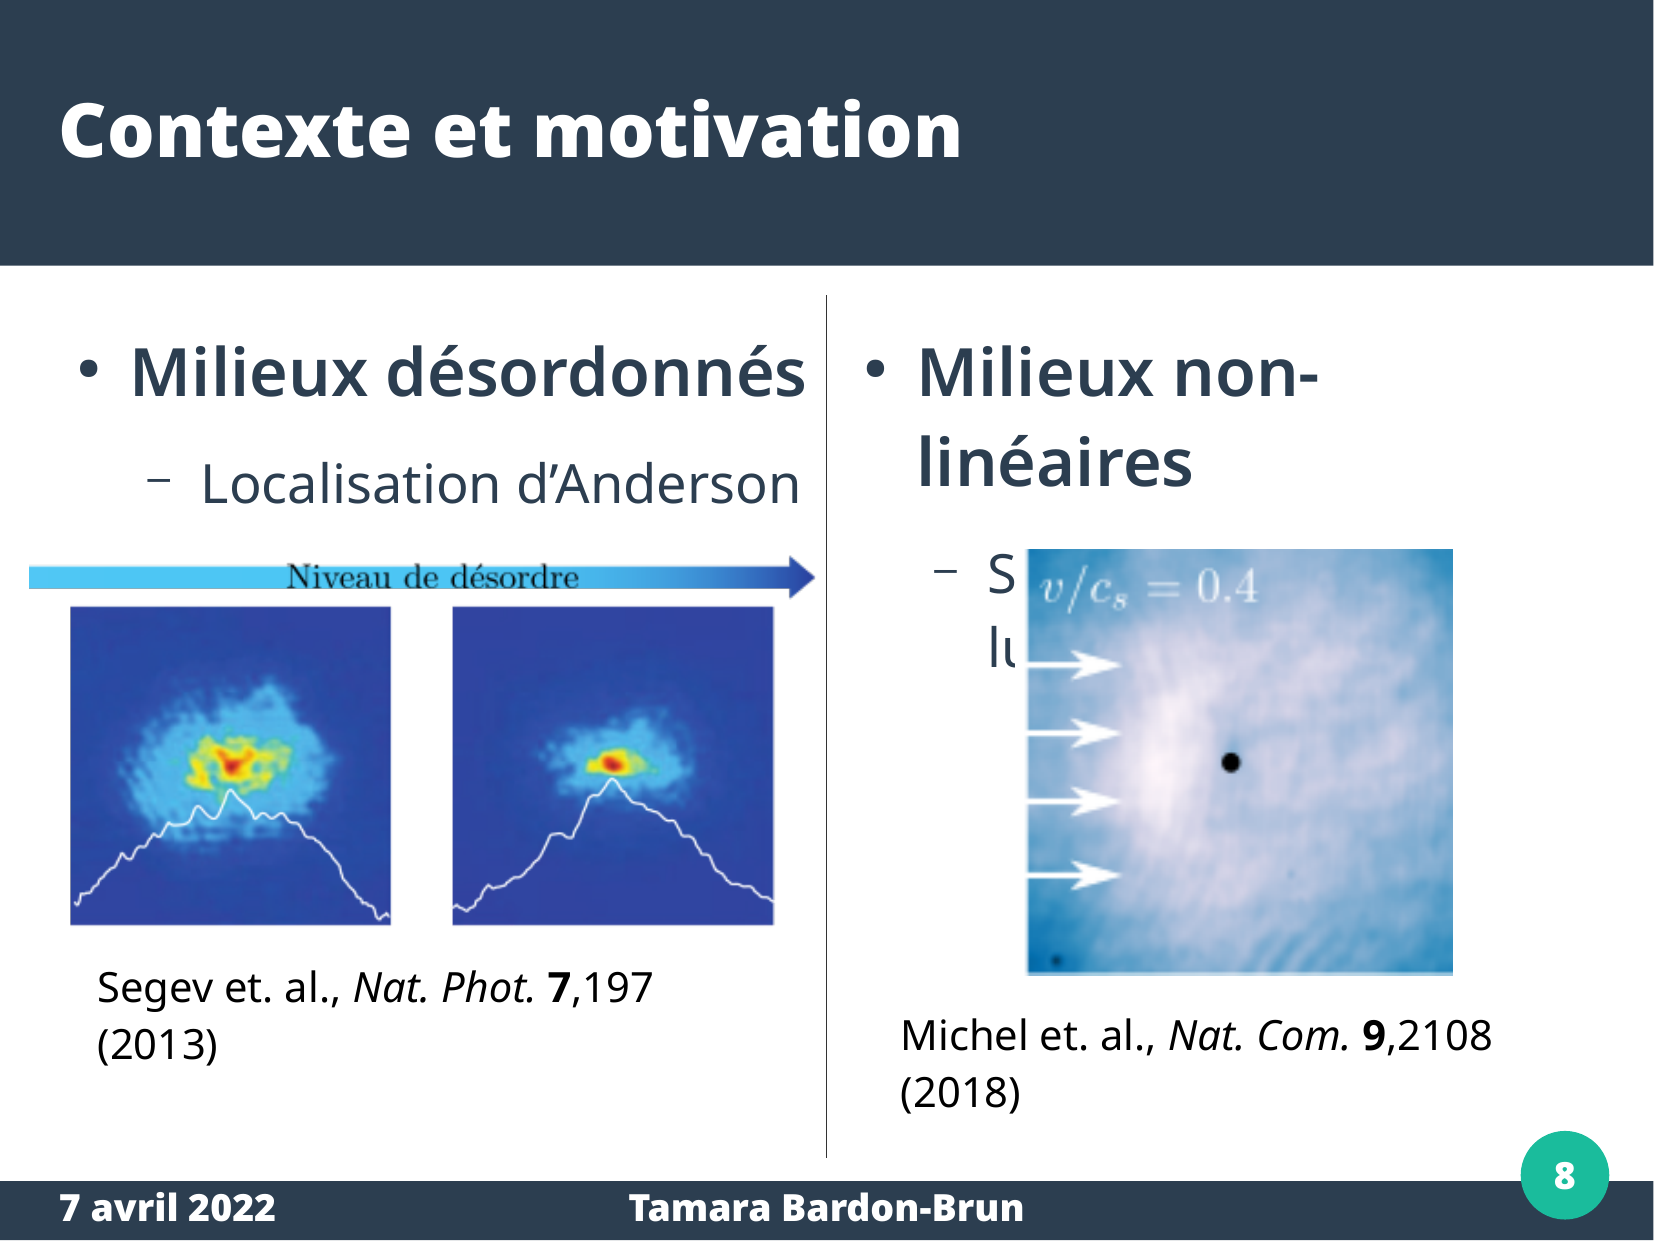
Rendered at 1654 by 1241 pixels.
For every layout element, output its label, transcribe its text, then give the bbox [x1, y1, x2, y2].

picture [29, 549, 817, 951]
title Contexte et motivation [59, 49, 1595, 207]
text_box Segev et. al., Nat. Phot. 7,197 (2013) [82, 950, 768, 1019]
picture [1015, 549, 1453, 976]
list Milieux désordonnés Localisation d’Anderson [59, 951, 809, 1152]
text_box Michel et. al., Nat. Com. 9,2108 (2018) [885, 998, 1560, 1066]
list Milieux désordonnés Localisation d’Anderson [59, 324, 809, 549]
list Milieux non-linéaires Superfluidité de la lumière [845, 324, 1596, 1152]
